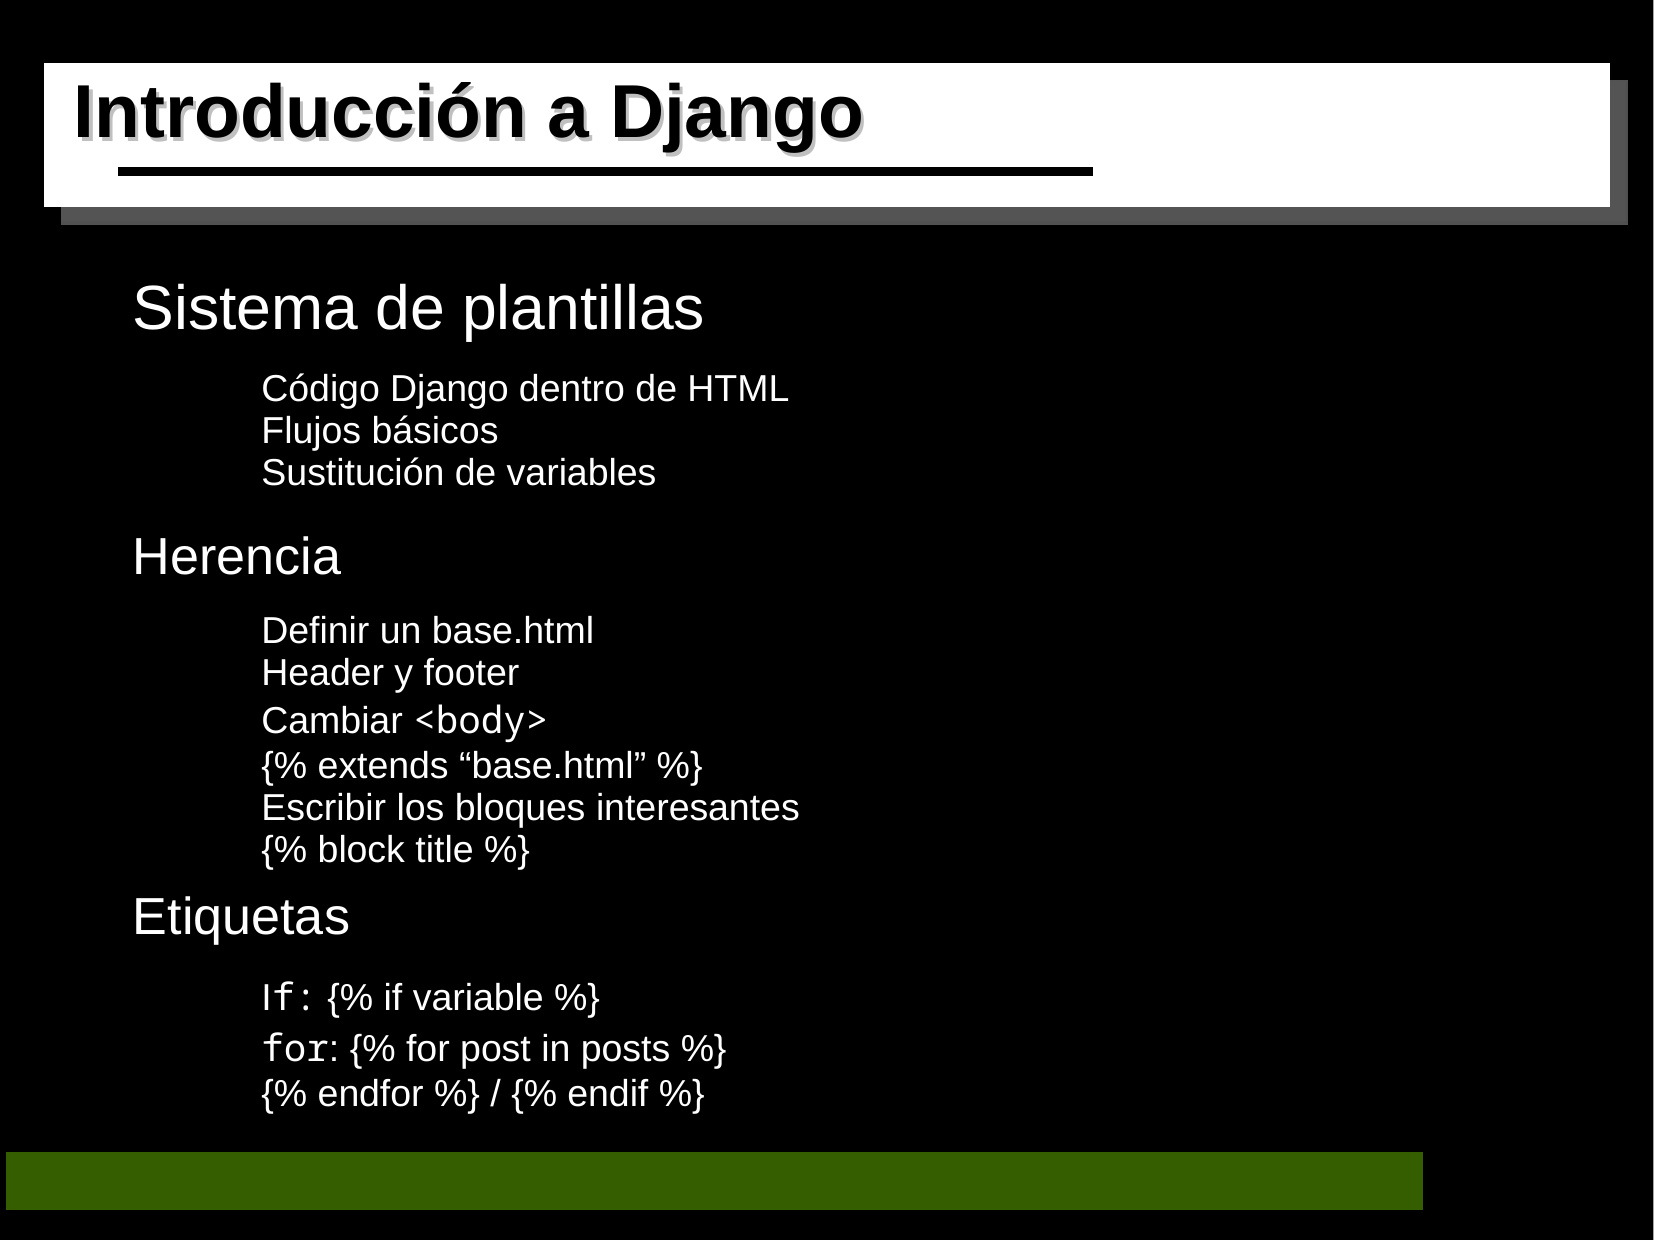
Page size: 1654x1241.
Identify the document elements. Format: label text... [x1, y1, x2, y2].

text_box Definir un base.html Header y footer Cambiar <body> {% extends “base.html” %} Escribir los bloques interesantes {% block title %} [236, 602, 1447, 871]
text_box Introducción a Django [59, 62, 894, 184]
text_box Herencia [118, 519, 357, 593]
text_box Sistema de plantillas [118, 265, 722, 351]
text_box Etiquetas [118, 879, 366, 953]
text_box [44, 63, 1610, 207]
text_box [5, 1151, 1424, 1211]
text_box Código Django dentro de HTML Flujos básicos Sustitución de variables [236, 360, 1447, 502]
text_box If: {% if variable %} for: {% for post in posts %} {% endfor %} / {% endif %} [236, 962, 1447, 1107]
